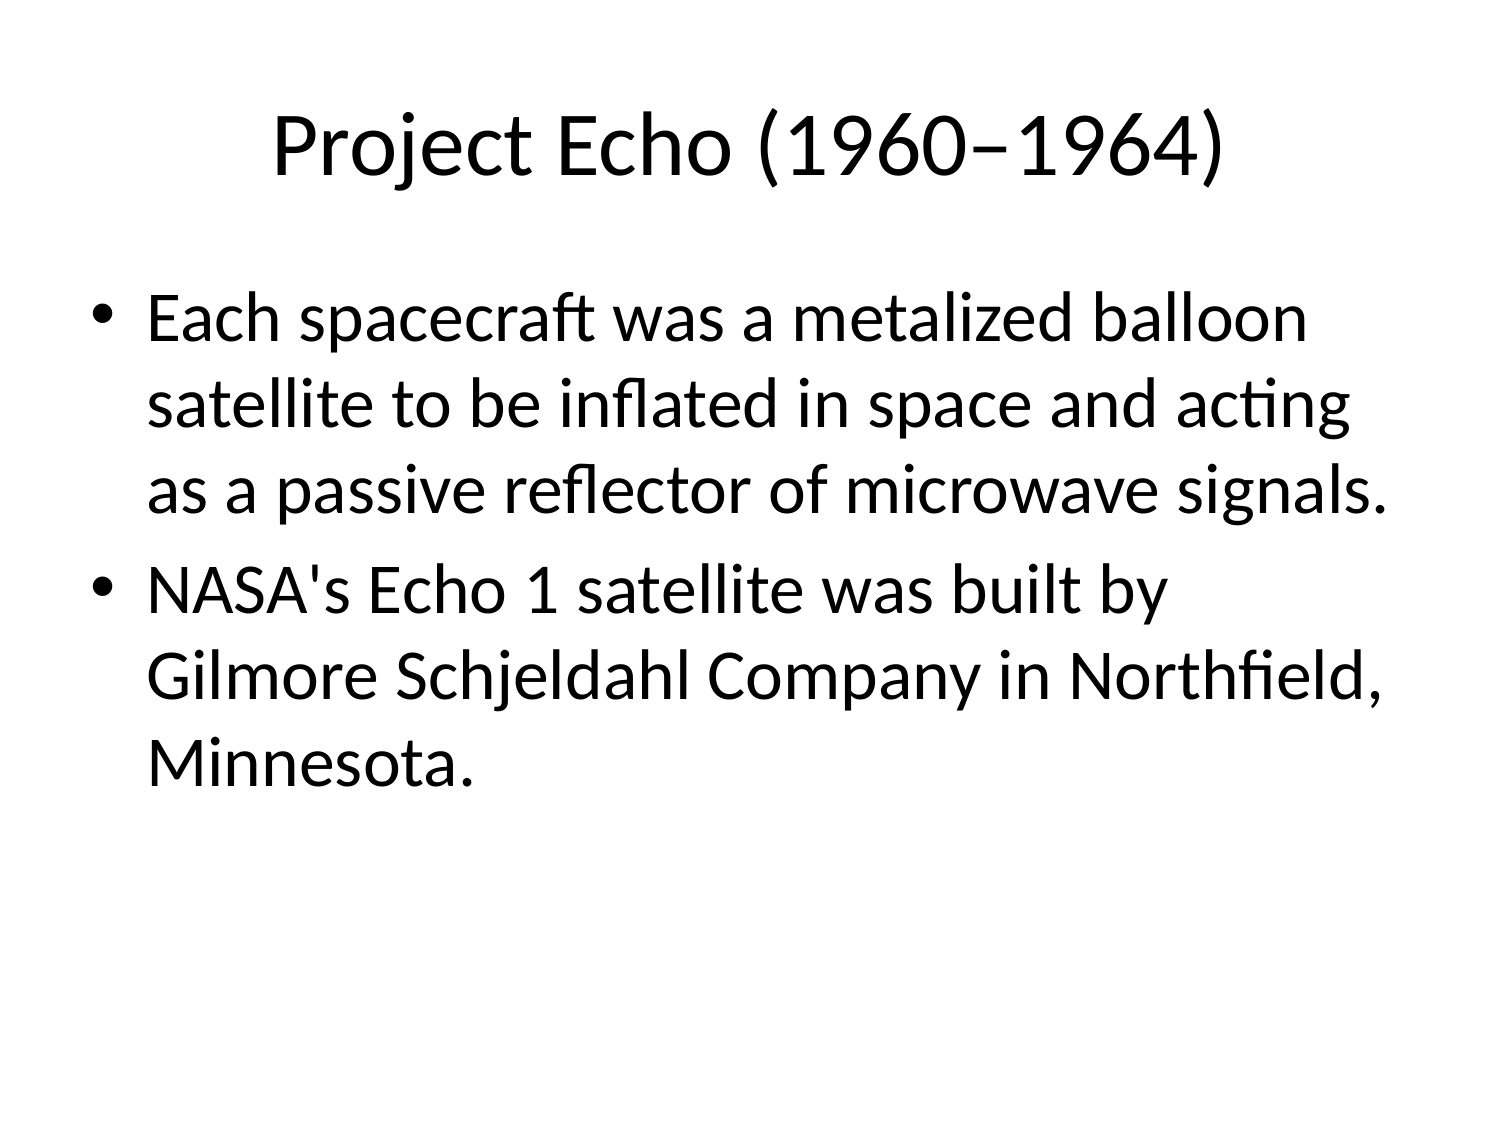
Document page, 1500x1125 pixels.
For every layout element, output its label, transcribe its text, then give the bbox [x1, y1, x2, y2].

list Each spacecraft was a metalized balloon satellite to be inflated in space and acting as a passive reflector of microwave signals. NASA's Echo 1 satellite was built by Gilmore Schjeldahl Company in Northfield, Minnesota. [75, 262, 1425, 1005]
title Project Echo (1960–1964) [75, 45, 1425, 233]
